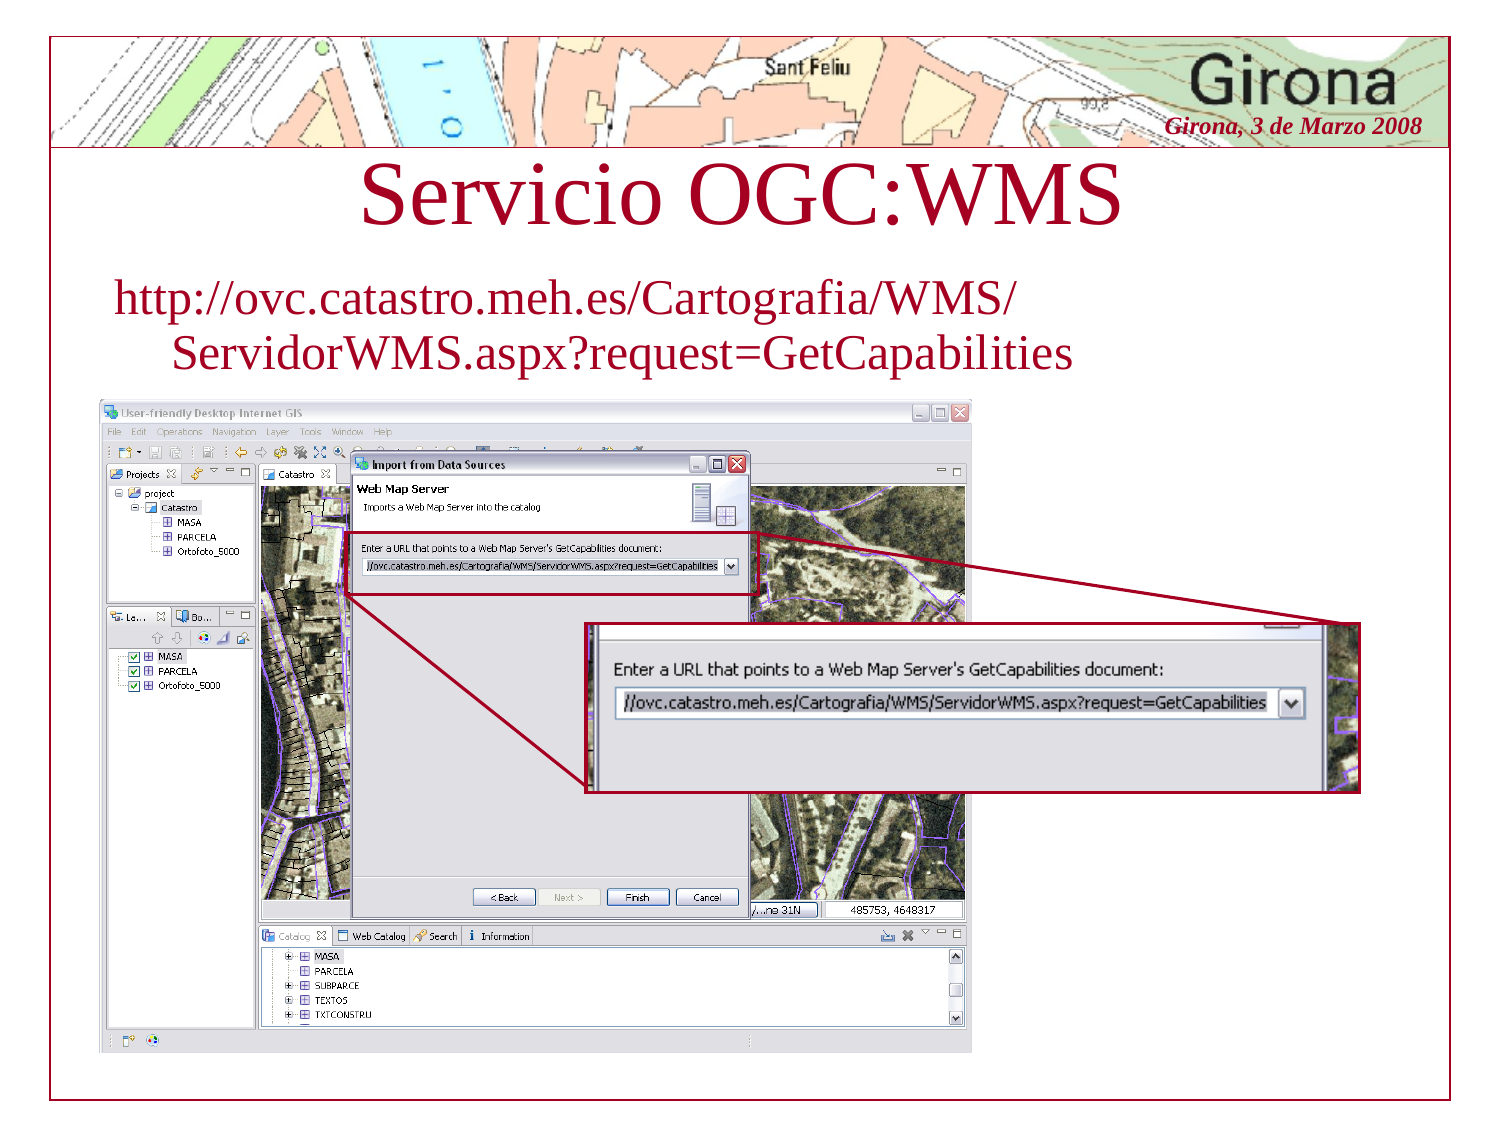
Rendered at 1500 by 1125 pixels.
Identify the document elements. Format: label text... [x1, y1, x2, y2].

picture [99, 1001, 972, 1053]
picture [51, 37, 1448, 147]
list http://ovc.catastro.meh.es/Cartografia/WMS/ServidorWMS.aspx?request=GetCapabilities [99, 262, 1401, 1001]
picture [587, 624, 1358, 791]
title Servicio OGC:WMS [111, 131, 1374, 257]
picture [1310, 120, 1316, 131]
picture [1338, 124, 1348, 131]
